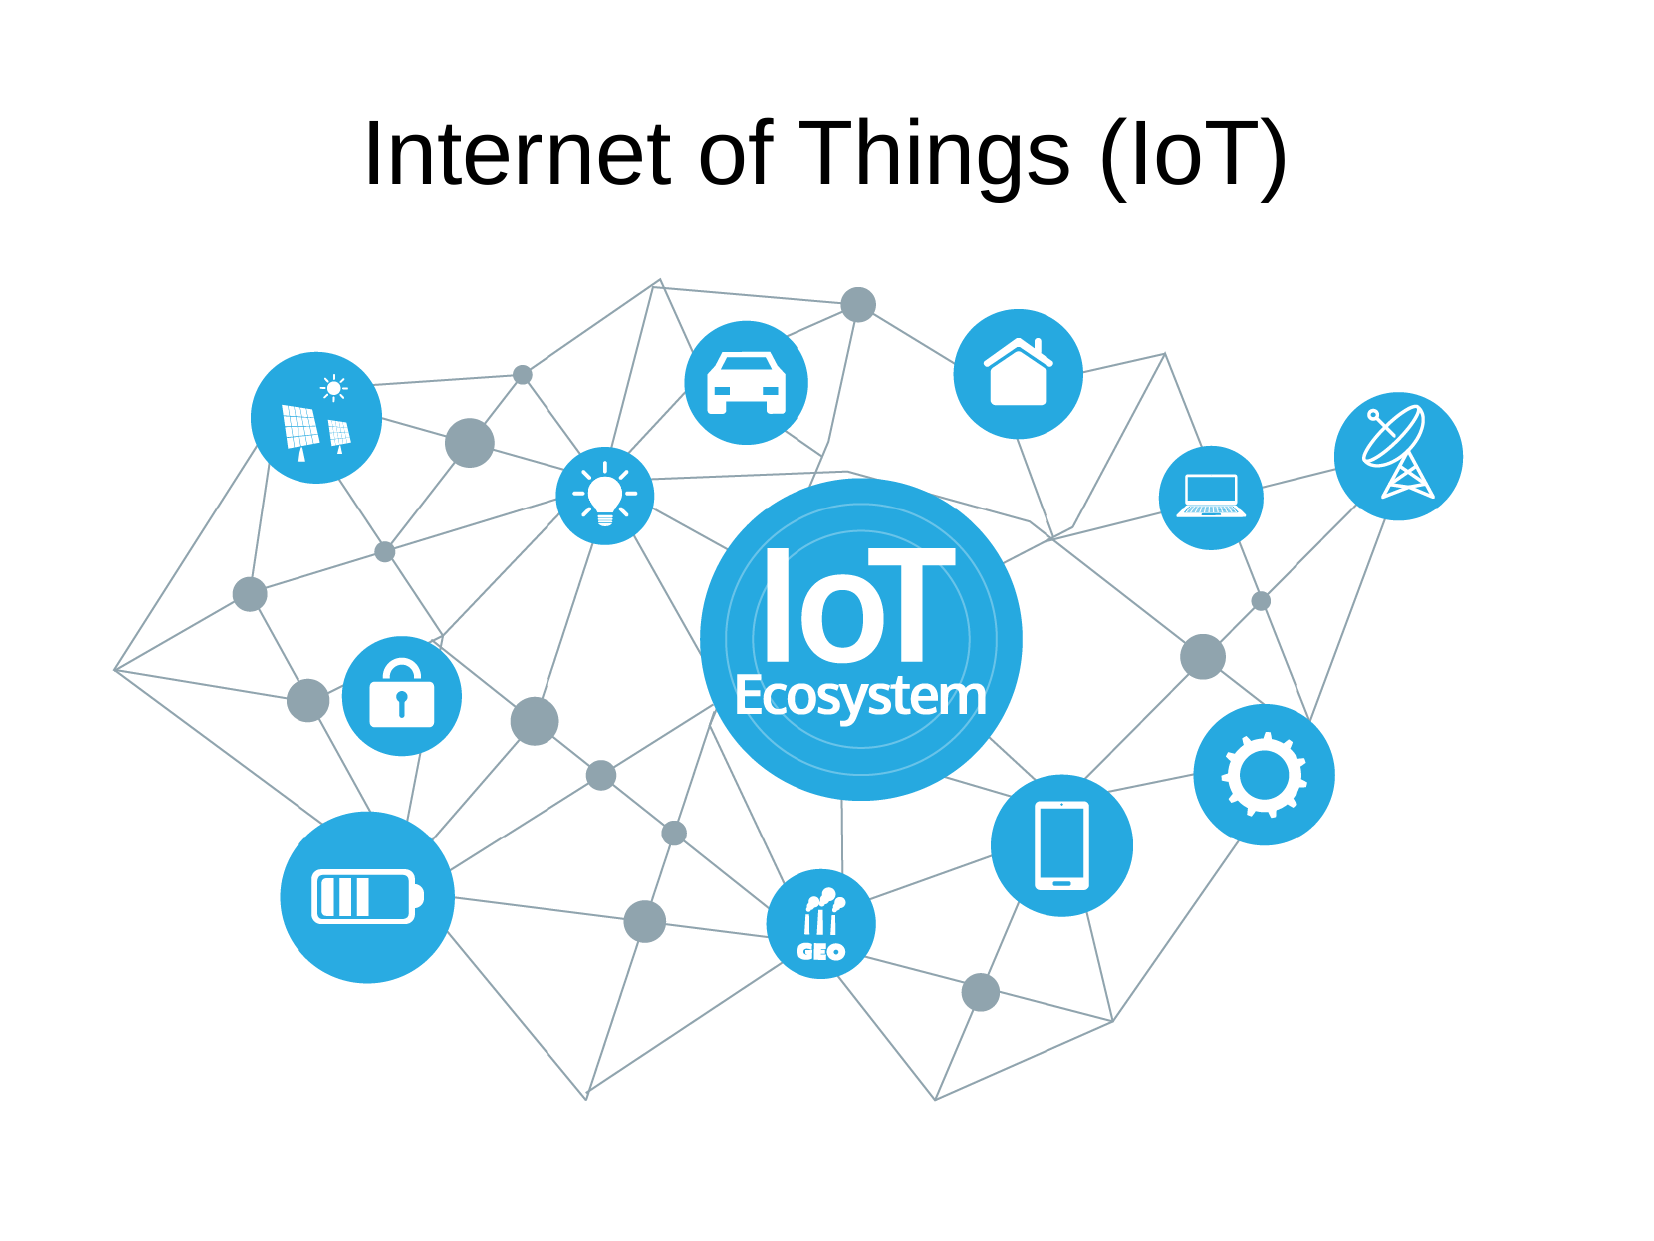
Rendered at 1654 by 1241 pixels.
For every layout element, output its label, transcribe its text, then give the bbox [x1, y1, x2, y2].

picture [49, 179, 1546, 1167]
title Internet of Things (IoT) [82, 49, 1571, 257]
